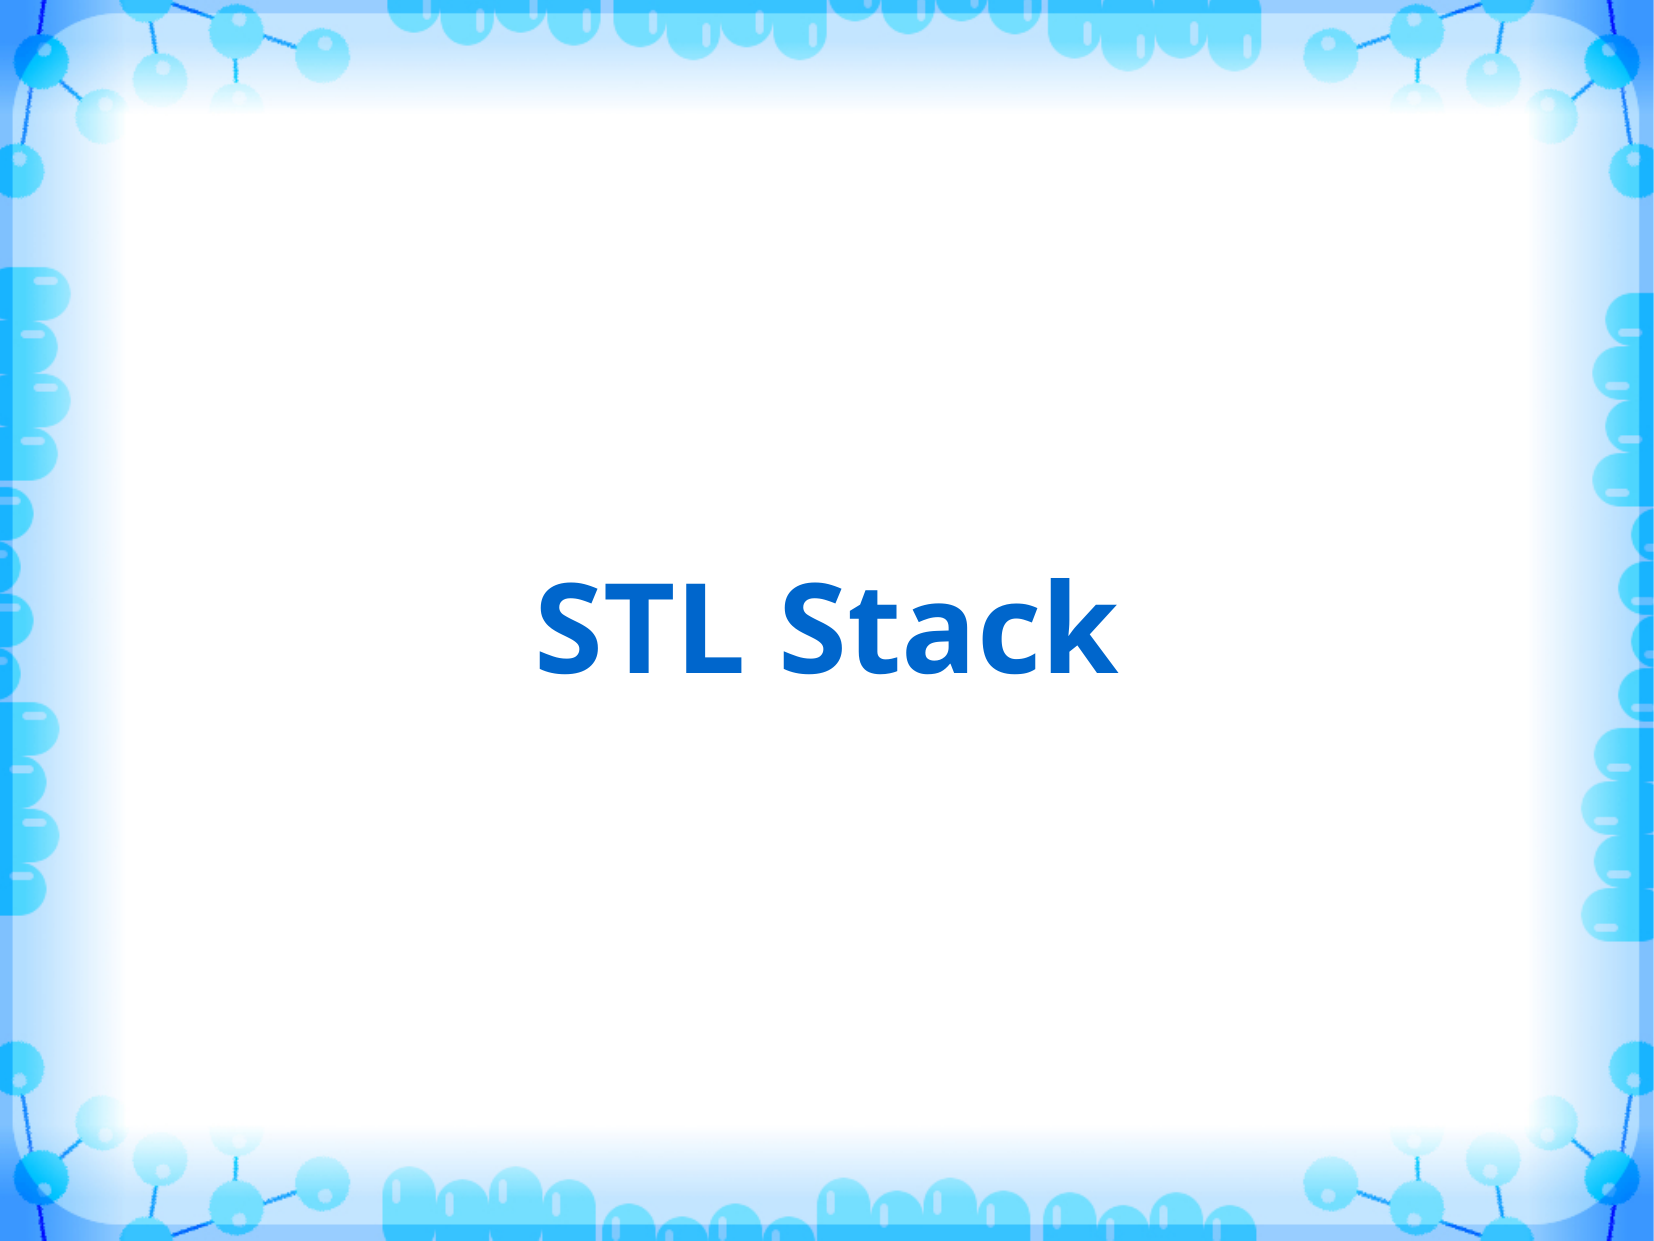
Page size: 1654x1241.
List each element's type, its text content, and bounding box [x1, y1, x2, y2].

title STL Stack [82, 521, 1571, 729]
picture [0, 0, 1654, 1241]
